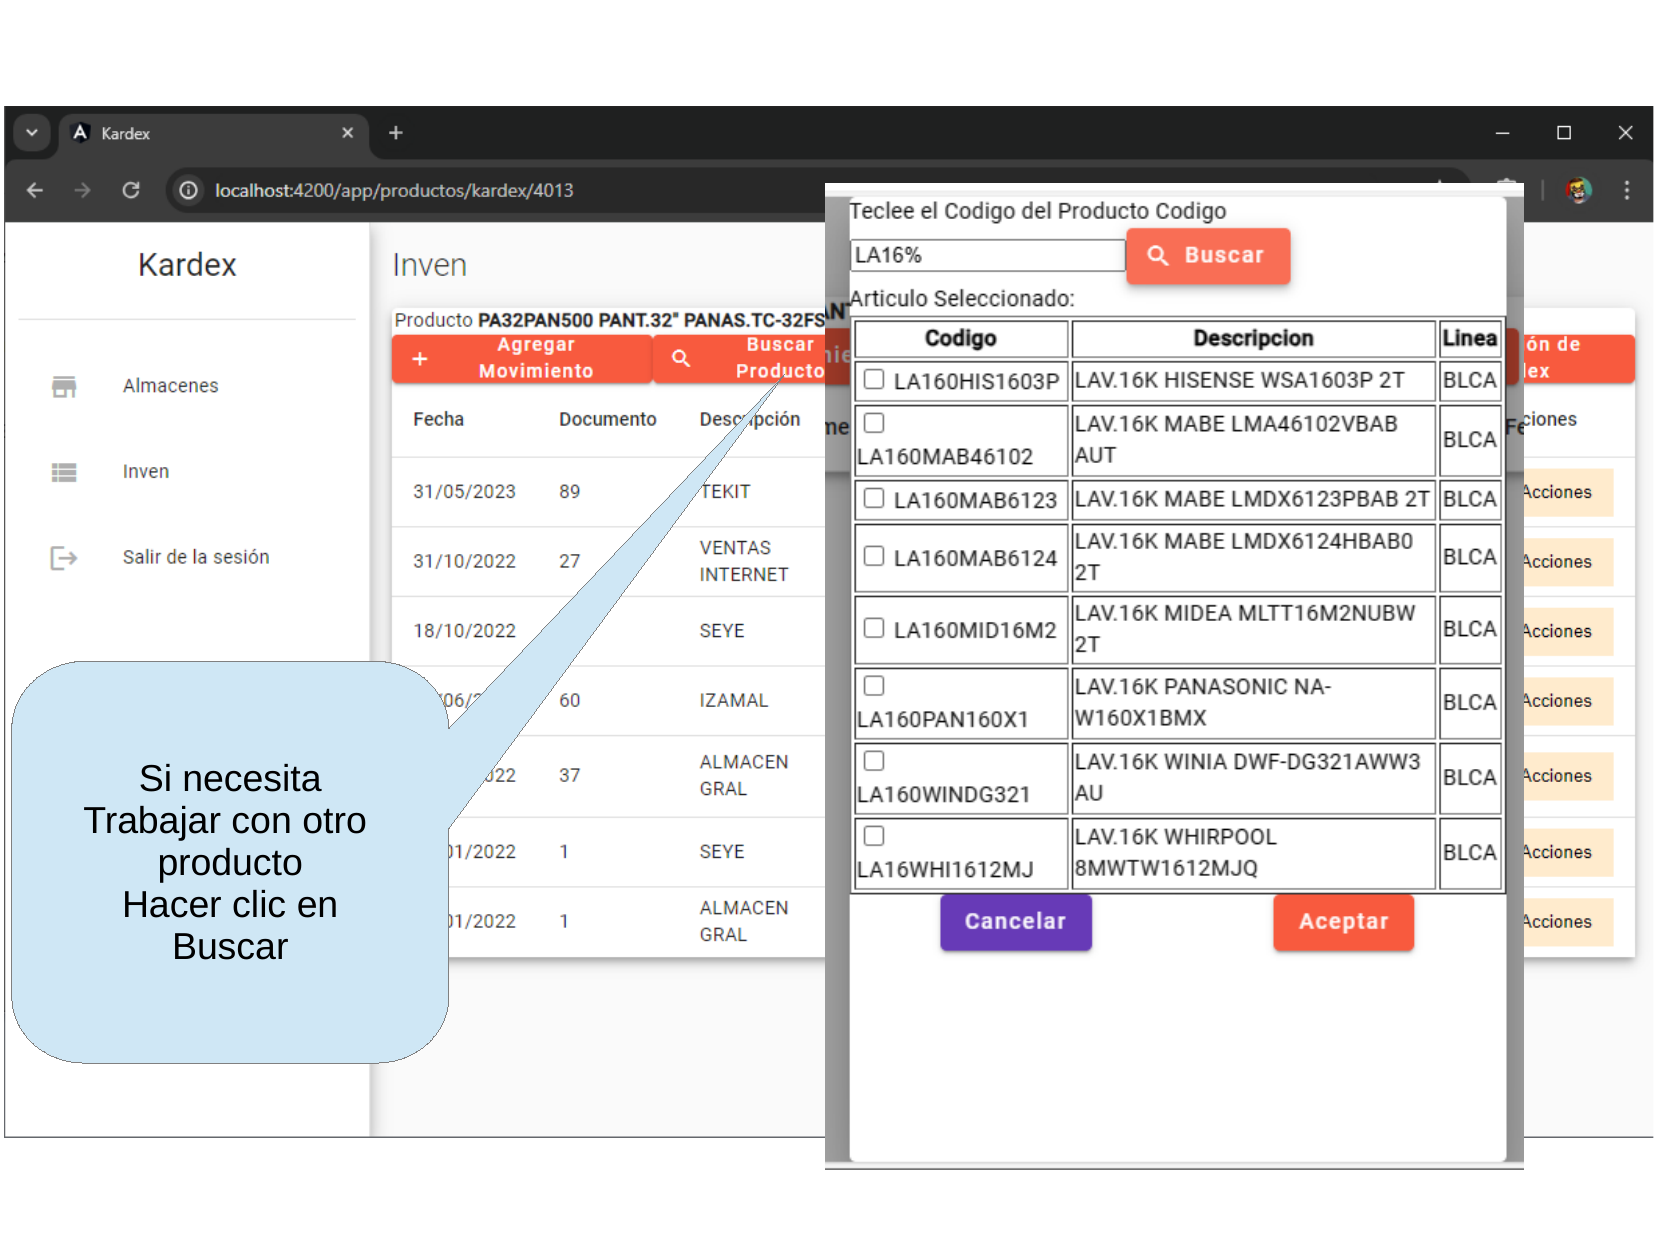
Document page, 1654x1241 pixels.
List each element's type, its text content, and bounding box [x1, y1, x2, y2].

picture [4, 106, 1654, 1170]
text_box Si necesita Trabajar con otro producto Hacer clic en Buscar [11, 374, 785, 1064]
